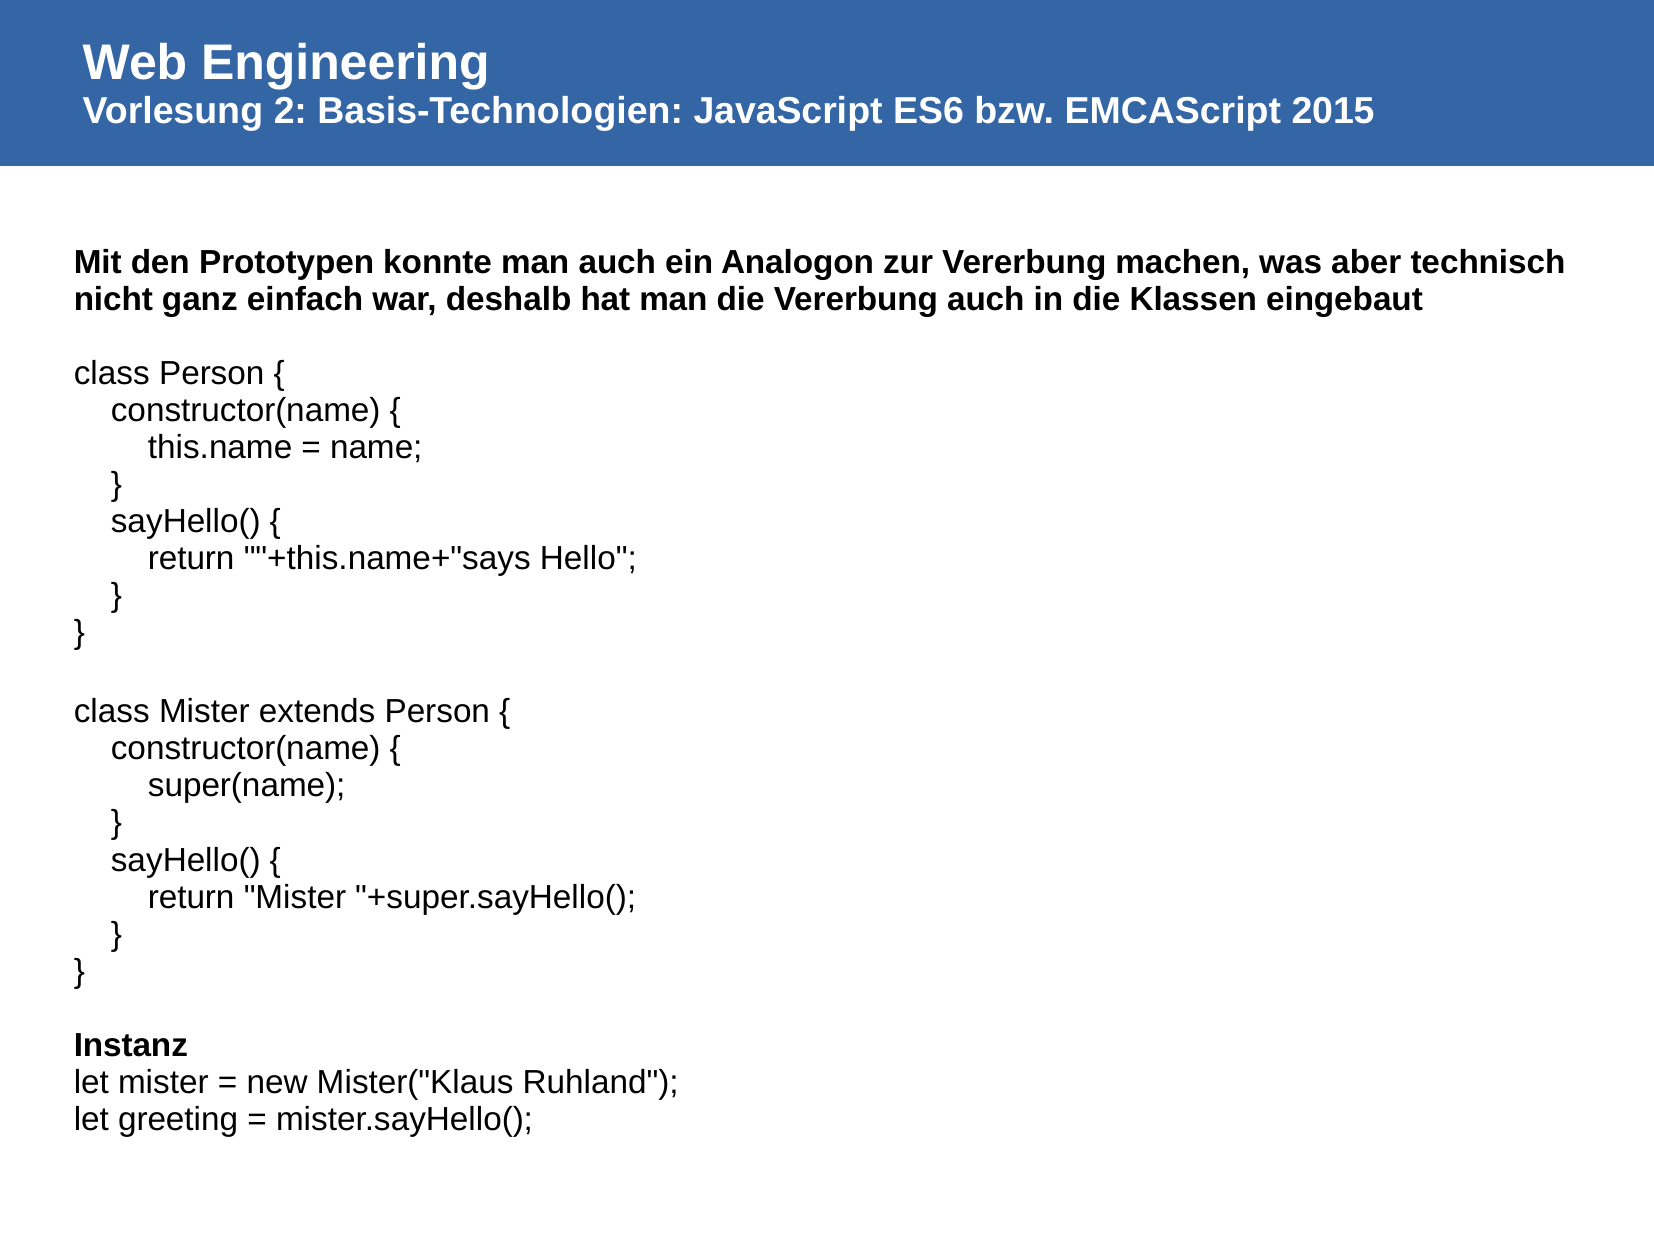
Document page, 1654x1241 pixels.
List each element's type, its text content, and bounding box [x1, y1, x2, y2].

title Web Engineering Vorlesung 2: Basis-Technologien: JavaScript ES6 bzw. EMCAScript 2015 [82, 0, 1571, 166]
text_box Mit den Prototypen konnte man auch ein Analogon zur Vererbung machen, was aber technisch nicht ganz einfach war, deshalb hat man die Vererbung auch in die Klassen eingebaut class Person { constructor(name) { this.name = name; } sayHello() { return ""+this.name+"says Hello"; } } class Mister extends Person { constructor(name) { super(name); } sayHello() { return "Mister "+super.sayHello(); } } Instanz let mister = new Mister("Klaus Ruhland"); let greeting = mister.sayHello(); [59, 236, 1587, 1151]
